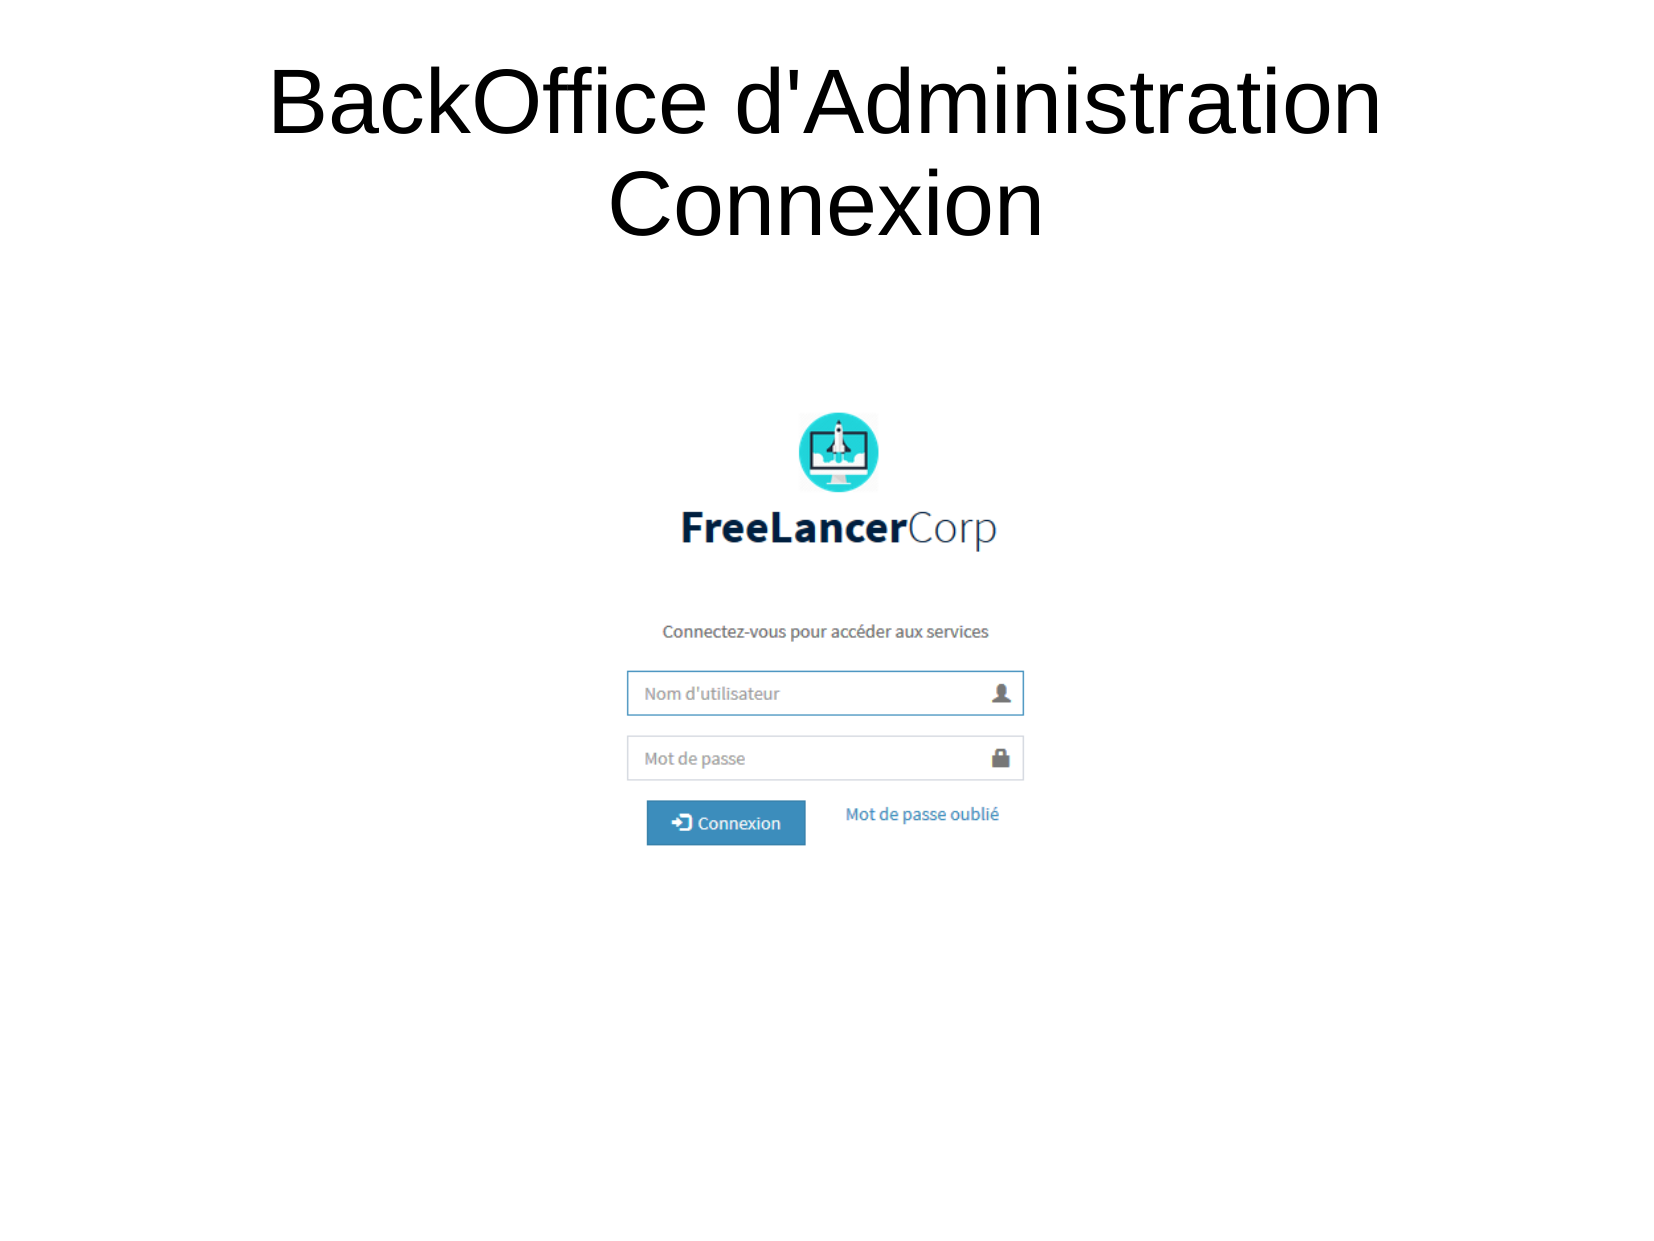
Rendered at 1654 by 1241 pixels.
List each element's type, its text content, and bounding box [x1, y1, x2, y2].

title BackOffice d'Administration Connexion [82, 49, 1571, 257]
picture [0, 266, 1654, 1241]
